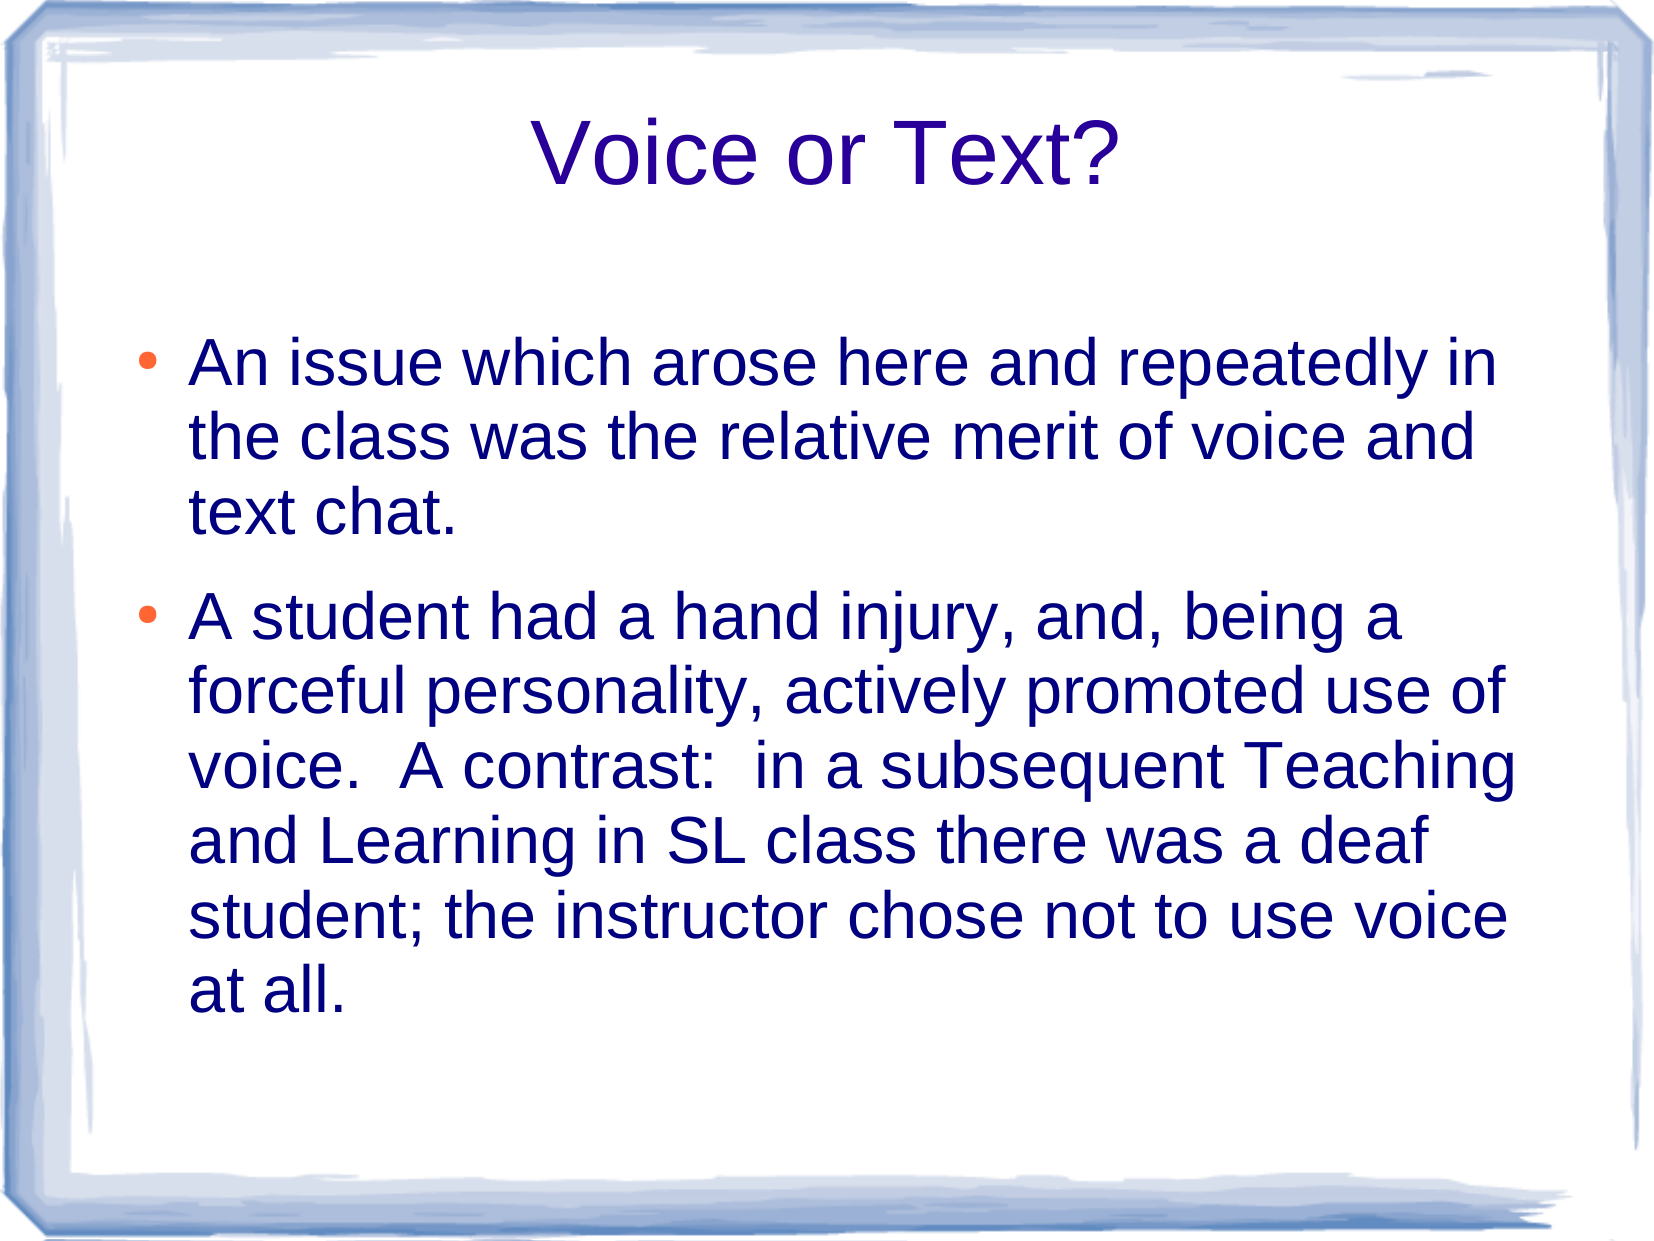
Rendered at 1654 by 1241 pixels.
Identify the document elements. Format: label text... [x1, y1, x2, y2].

picture [0, 0, 1654, 1241]
title Voice or Text? [82, 56, 1571, 250]
list An issue which arose here and repeatedly in the class was the relative merit of voice and text chat. A student had a hand injury, and, being a forceful personality, actively promoted use of voice. A contrast: in a subsequent Teaching and Learning in SL class there was a deaf student; the instructor chose not to use voice at all. [118, 324, 1571, 1028]
